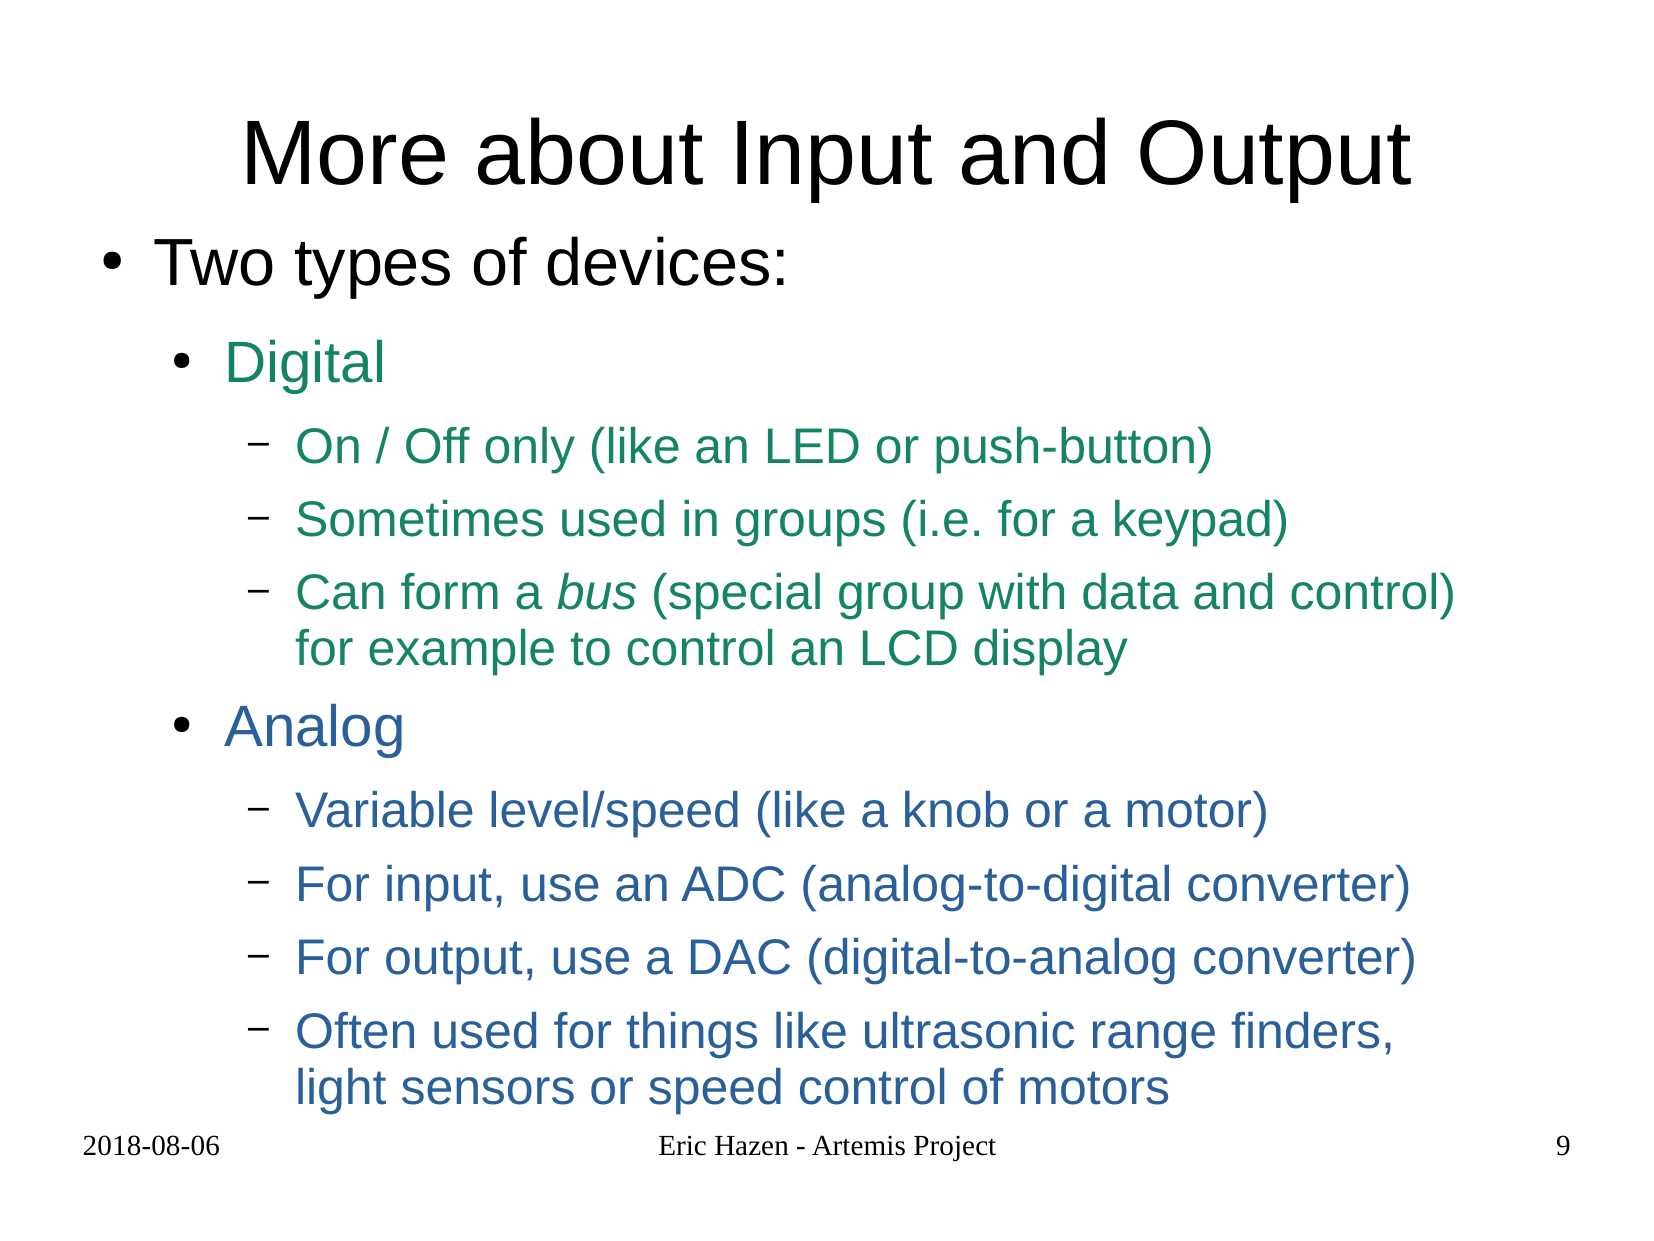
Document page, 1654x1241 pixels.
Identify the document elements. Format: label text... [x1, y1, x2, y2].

list Two types of devices: Digital On / Off only (like an LED or push-button) Sometimes used in groups (i.e. for a keypad) Can form a bus (special group with data and control) for example to control an LCD display Analog Variable level/speed (like a knob or a motor) For input, use an ADC (analog-to-digital converter) For output, use a DAC (digital-to-analog converter) Often used for things like ultrasonic range finders, light sensors or speed control of motors [82, 225, 1571, 1115]
title More about Input and Output [82, 49, 1571, 225]
